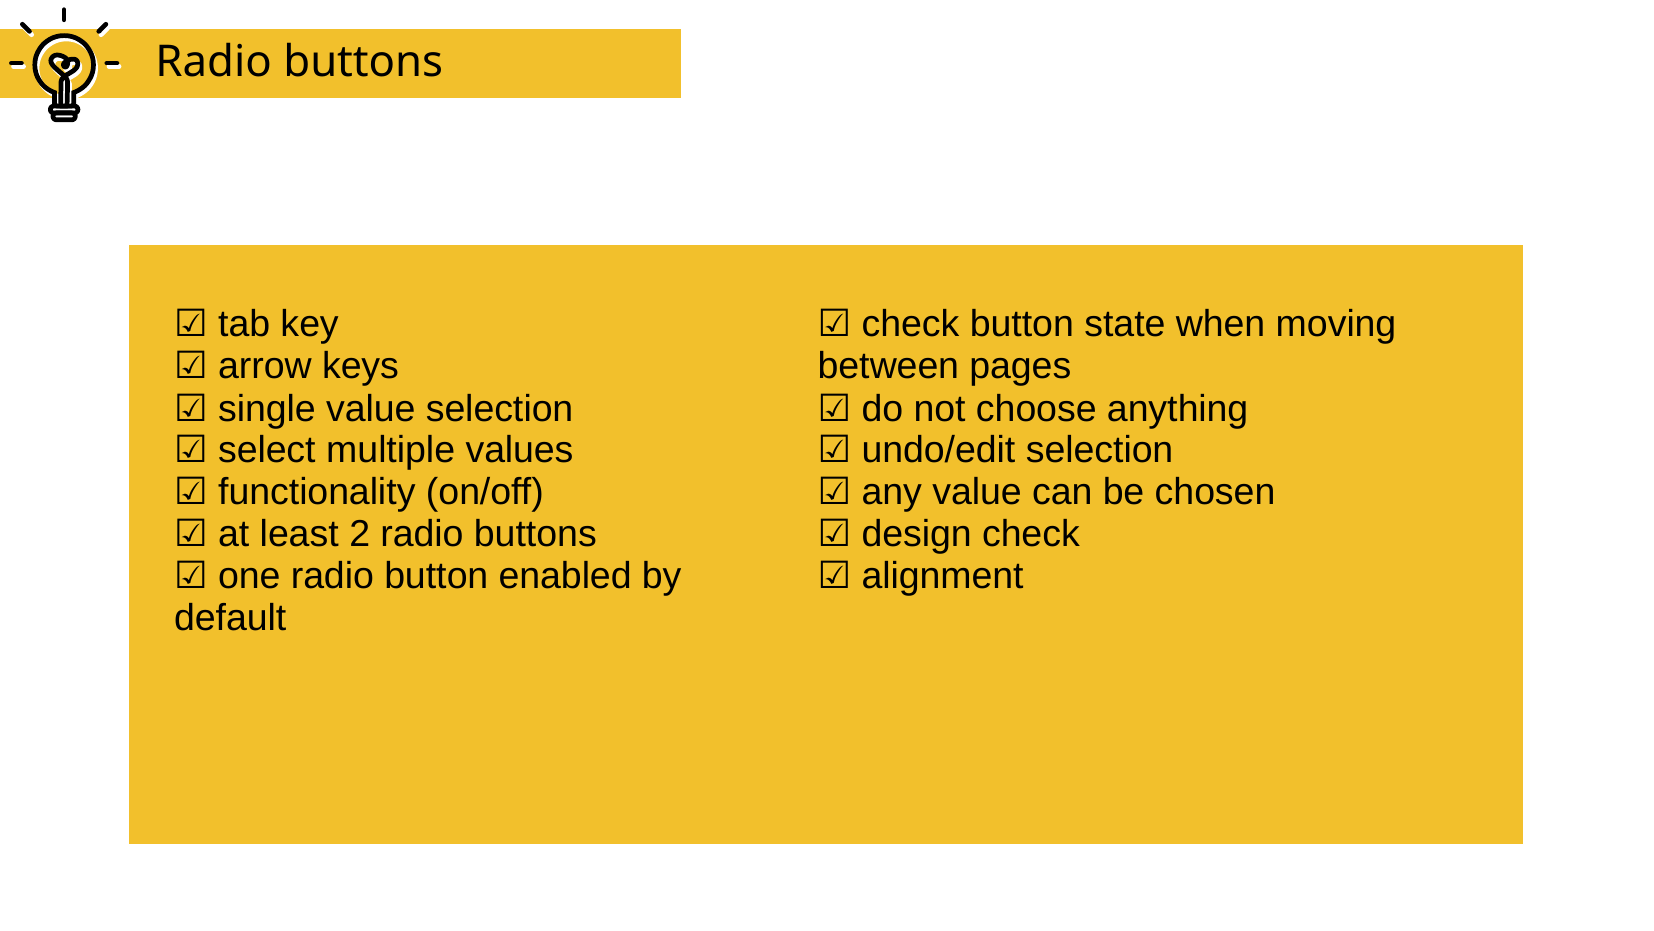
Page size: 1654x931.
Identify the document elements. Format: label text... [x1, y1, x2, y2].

table_header ☑ check button state when moving between pages ☑ do not choose anything ☑ undo/edit selection ☑ any value can be chosen ☑ design check ☑ alignment [803, 295, 1447, 794]
table_header ☑ tab key ☑ arrow keys ☑ single value selection ☑ select multiple values ☑ functionality (on/off) ☑ at least 2 radio buttons ☑ one radio button enabled by default [159, 295, 803, 794]
title Radio buttons [155, 29, 680, 89]
